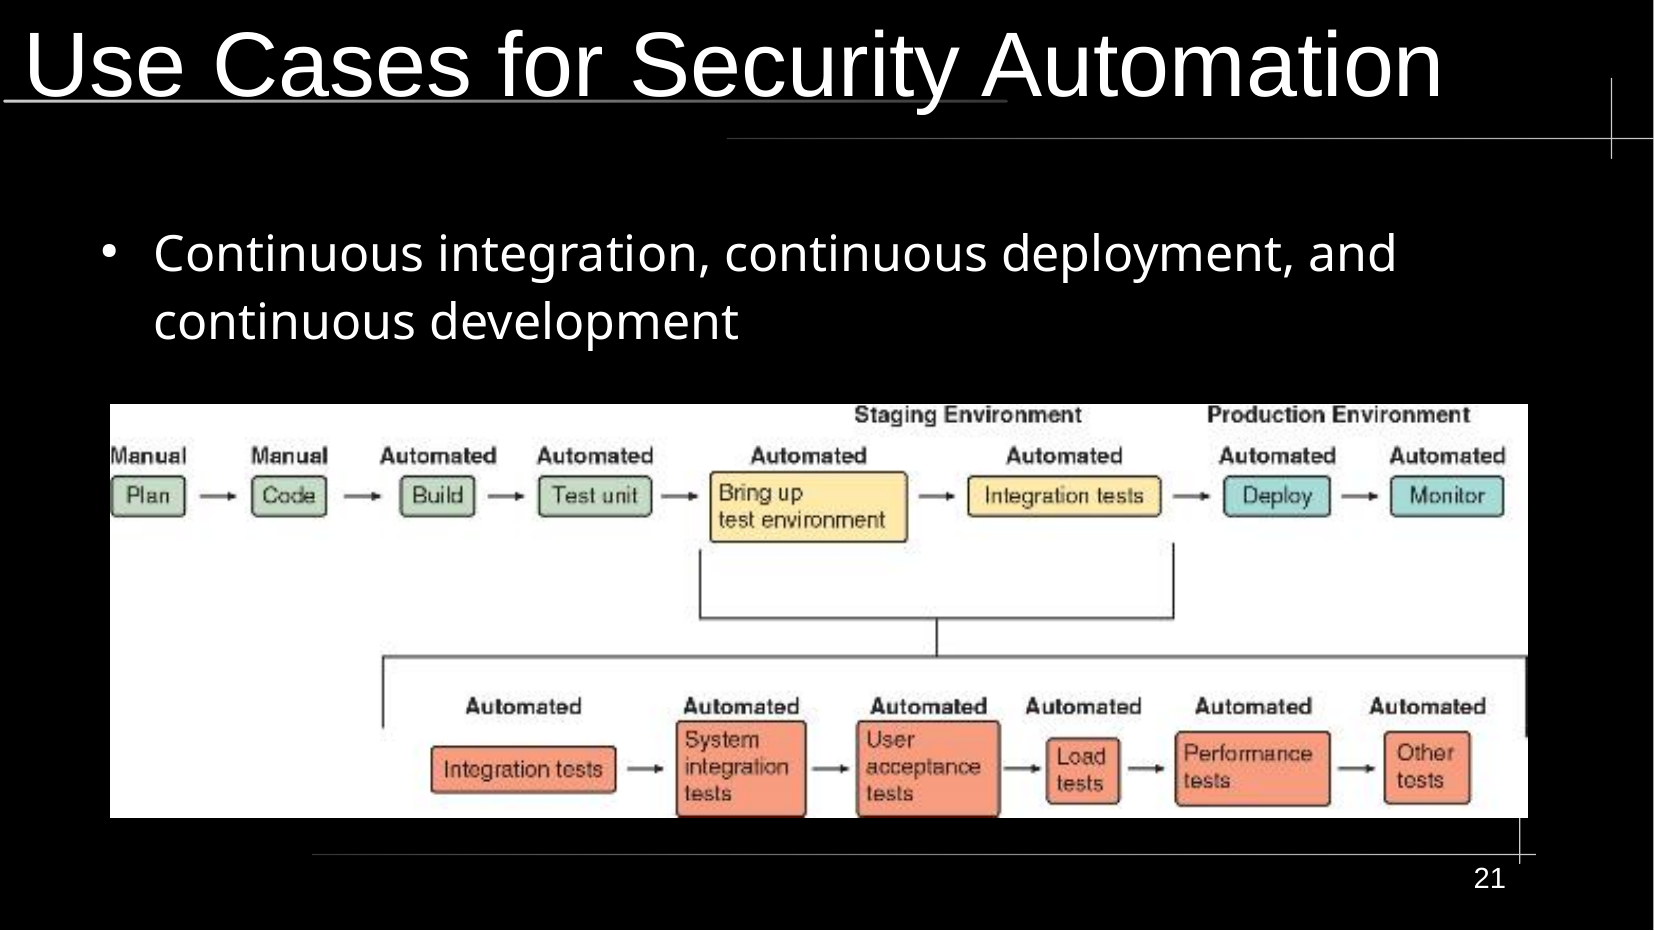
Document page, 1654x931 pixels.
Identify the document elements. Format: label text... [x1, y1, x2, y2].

title Use Cases for Security Automation [23, 11, 1589, 119]
picture [110, 404, 1528, 818]
list Continuous integration, continuous deployment, and continuous development [82, 217, 1571, 758]
